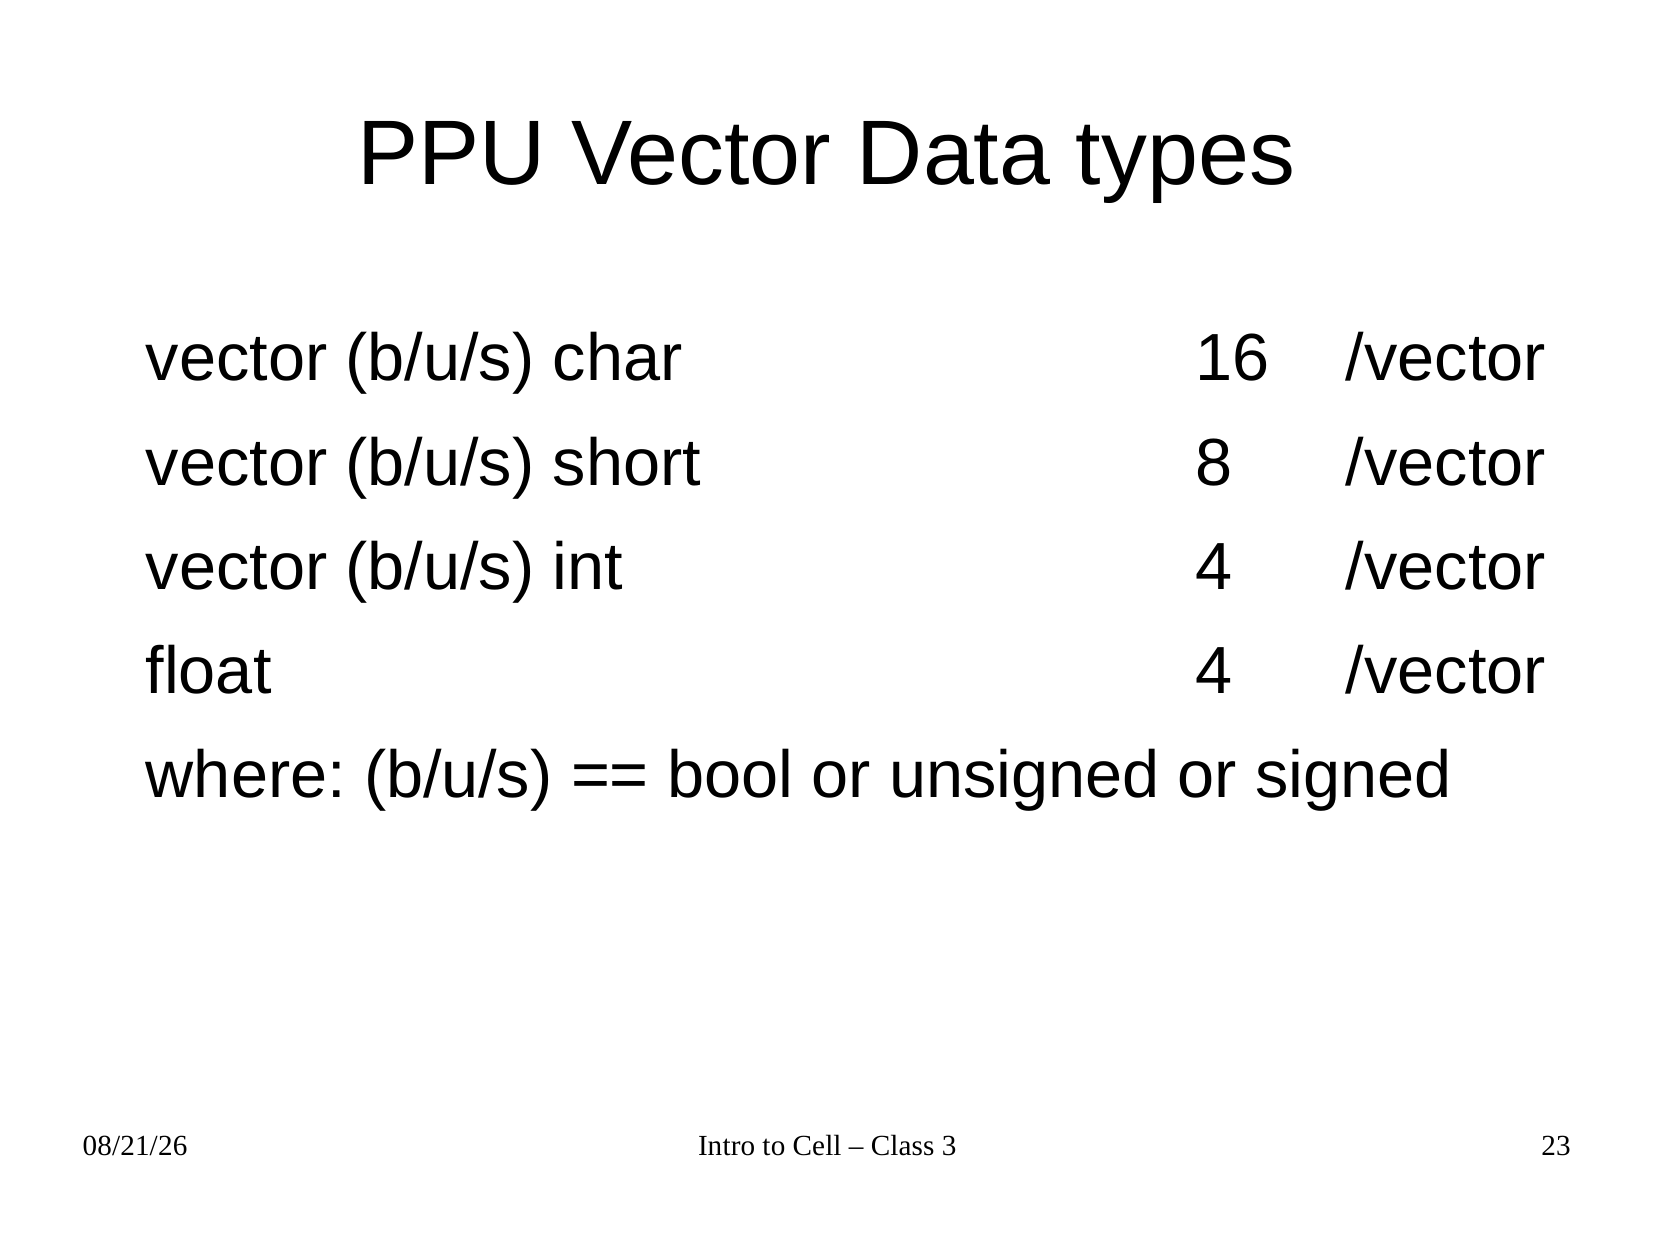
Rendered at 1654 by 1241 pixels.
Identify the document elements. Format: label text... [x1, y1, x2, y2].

list vector (b/u/s) char 16 /vector vector (b/u/s) short 8 /vector vector (b/u/s) int 4 /vector float 4 /vector where: (b/u/s) == bool or unsigned or signed [75, 320, 1564, 976]
title PPU Vector Data types [82, 49, 1571, 257]
